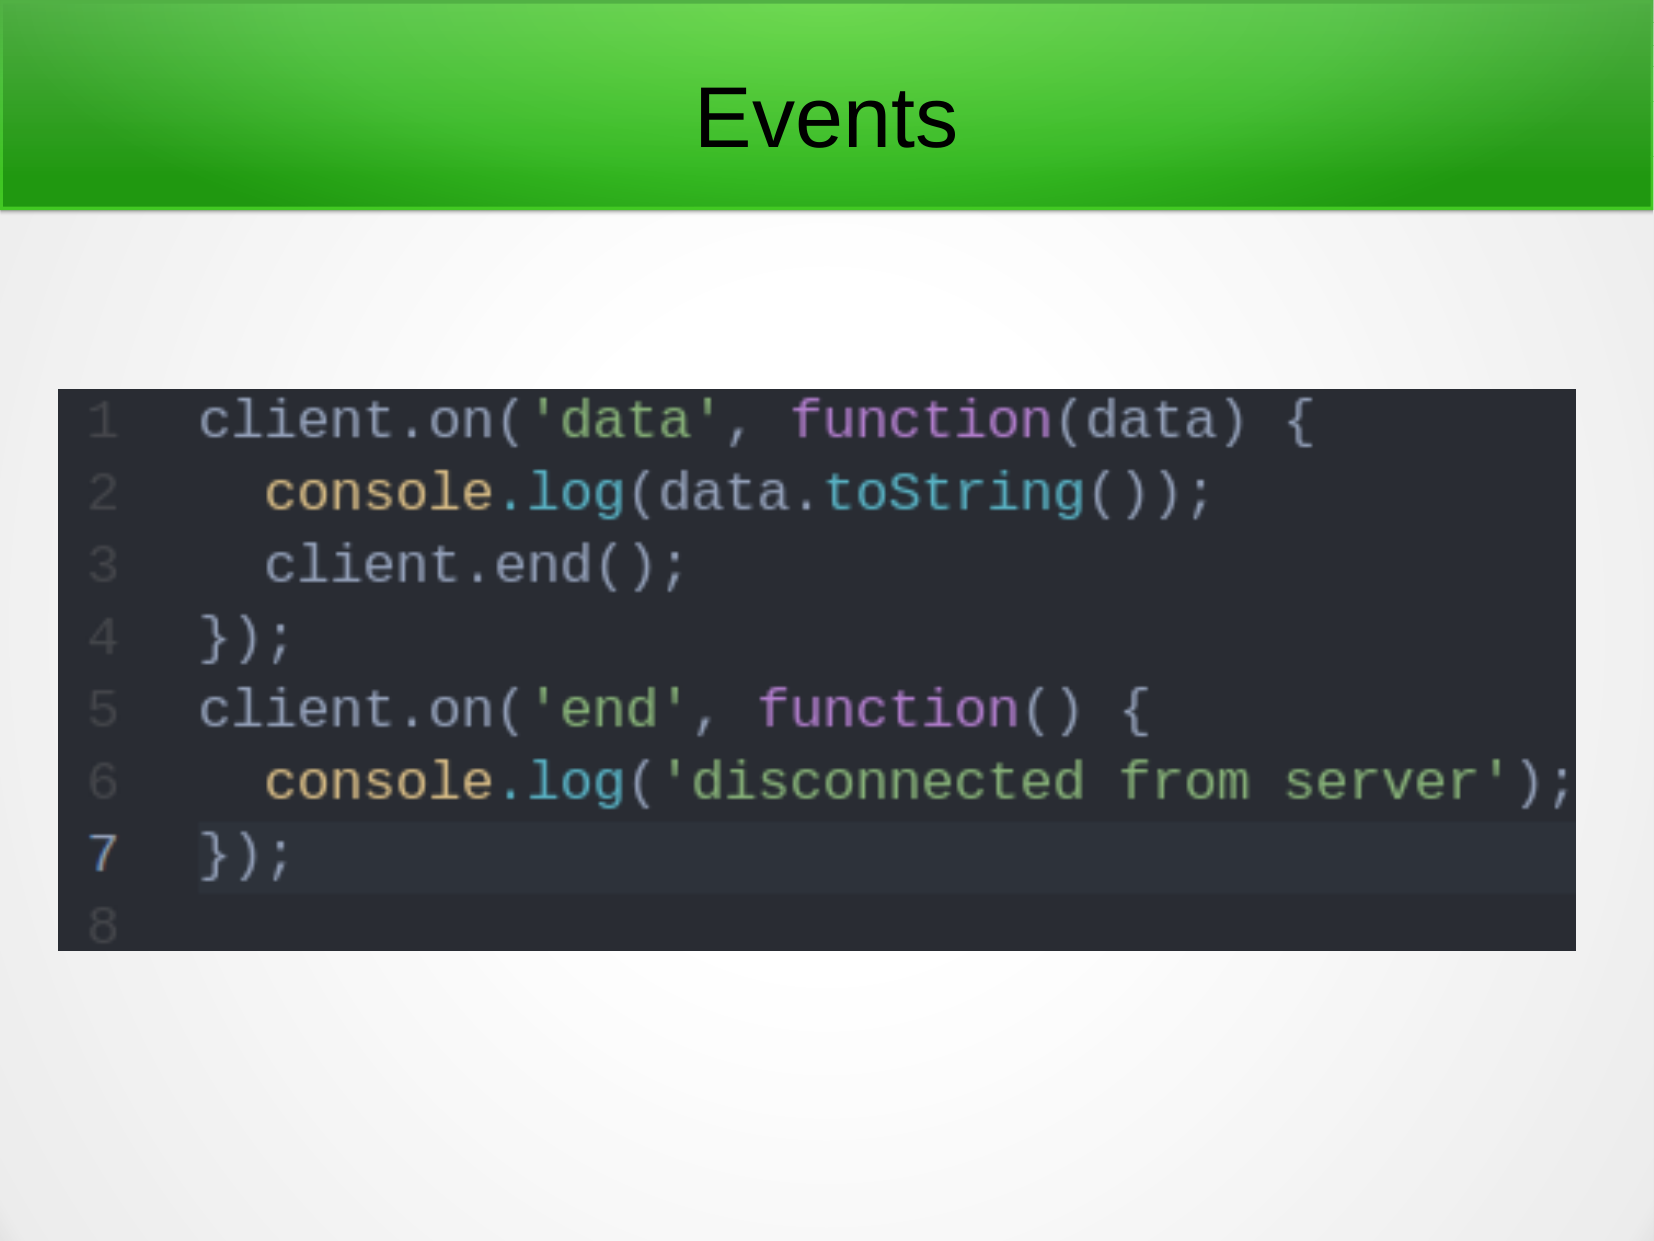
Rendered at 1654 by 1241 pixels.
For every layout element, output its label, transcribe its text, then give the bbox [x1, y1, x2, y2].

picture [58, 389, 1576, 952]
title Events [82, 47, 1571, 189]
